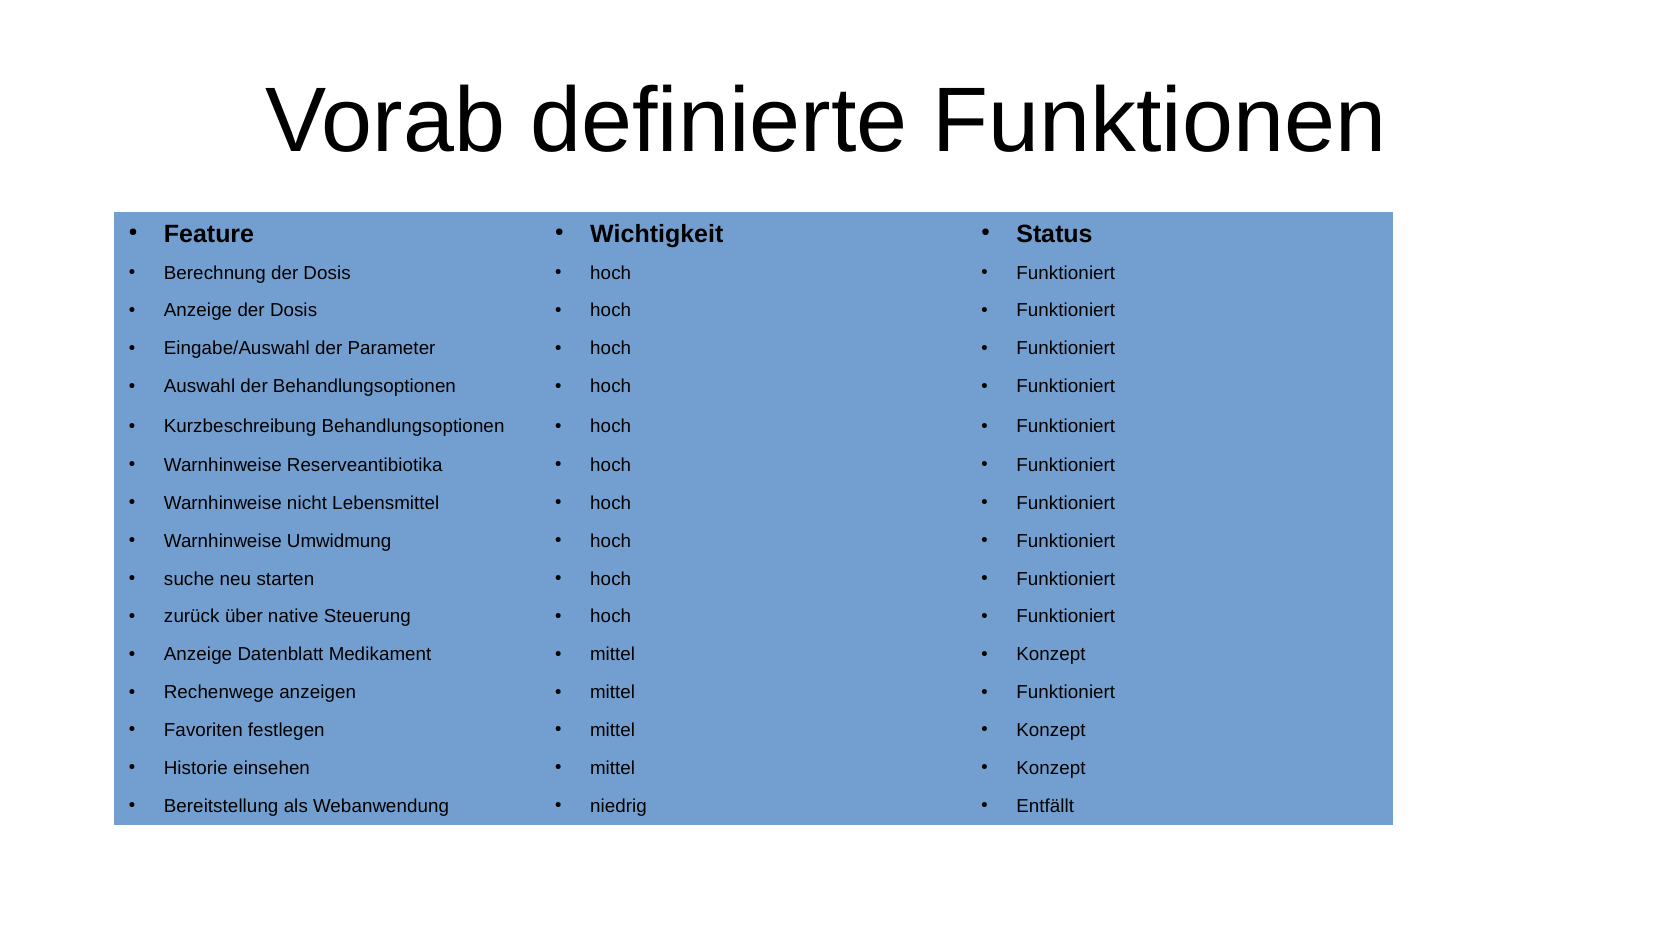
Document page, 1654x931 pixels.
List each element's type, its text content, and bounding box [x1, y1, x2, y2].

table_cell Kurzbeschreibung Behandlungsoptionen [114, 408, 540, 447]
table_cell Historie einsehen [114, 750, 540, 788]
table_cell Funktioniert [966, 408, 1393, 447]
table_cell Favoriten festlegen [114, 712, 540, 750]
table_cell Warnhinweise nicht Lebensmittel [114, 485, 540, 523]
table_cell Warnhinweise Umwidmung [114, 523, 540, 561]
table_cell Funktioniert [966, 293, 1393, 330]
table_cell Anzeige der Dosis [114, 293, 540, 330]
table_header Wichtigkeit [540, 212, 966, 255]
table_cell Auswahl der Behandlungsoptionen [114, 368, 540, 408]
table_cell Konzept [966, 636, 1393, 674]
table_cell Anzeige Datenblatt Medikament [114, 636, 540, 674]
table_cell hoch [540, 485, 966, 523]
table_cell Bereitstellung als Webanwendung [114, 788, 540, 825]
table_cell mittel [540, 712, 966, 750]
table_cell hoch [540, 447, 966, 485]
table_cell Funktioniert [966, 368, 1393, 408]
table_cell hoch [540, 293, 966, 330]
table_cell Berechnung der Dosis [114, 255, 540, 293]
table_cell hoch [540, 408, 966, 447]
table_cell Funktioniert [966, 523, 1393, 561]
table_cell hoch [540, 255, 966, 293]
table_cell Funktioniert [966, 485, 1393, 523]
table_cell hoch [540, 561, 966, 598]
table_cell Funktioniert [966, 561, 1393, 598]
table_cell Funktioniert [966, 255, 1393, 293]
table_cell Rechenwege anzeigen [114, 674, 540, 712]
table_cell niedrig [540, 788, 966, 825]
table_cell zurück über native Steuerung [114, 598, 540, 636]
table_cell Konzept [966, 750, 1393, 788]
table_header Feature [114, 212, 540, 255]
table_cell mittel [540, 636, 966, 674]
table_cell suche neu starten [114, 561, 540, 598]
table_cell Entfällt [966, 788, 1393, 825]
table_cell Warnhinweise Reserveantibiotika [114, 447, 540, 485]
table_cell mittel [540, 750, 966, 788]
table_cell hoch [540, 598, 966, 636]
table_cell Funktioniert [966, 674, 1393, 712]
table_cell Konzept [966, 712, 1393, 750]
table_cell Funktioniert [966, 330, 1393, 368]
table_cell hoch [540, 368, 966, 408]
table_cell Funktioniert [966, 447, 1393, 485]
table_cell mittel [540, 674, 966, 712]
table_cell Funktioniert [966, 598, 1393, 636]
title Vorab definierte Funktionen [82, 37, 1571, 193]
table_cell hoch [540, 523, 966, 561]
table_header Status [966, 212, 1393, 255]
table_cell hoch [540, 330, 966, 368]
table_cell Eingabe/Auswahl der Parameter [114, 330, 540, 368]
